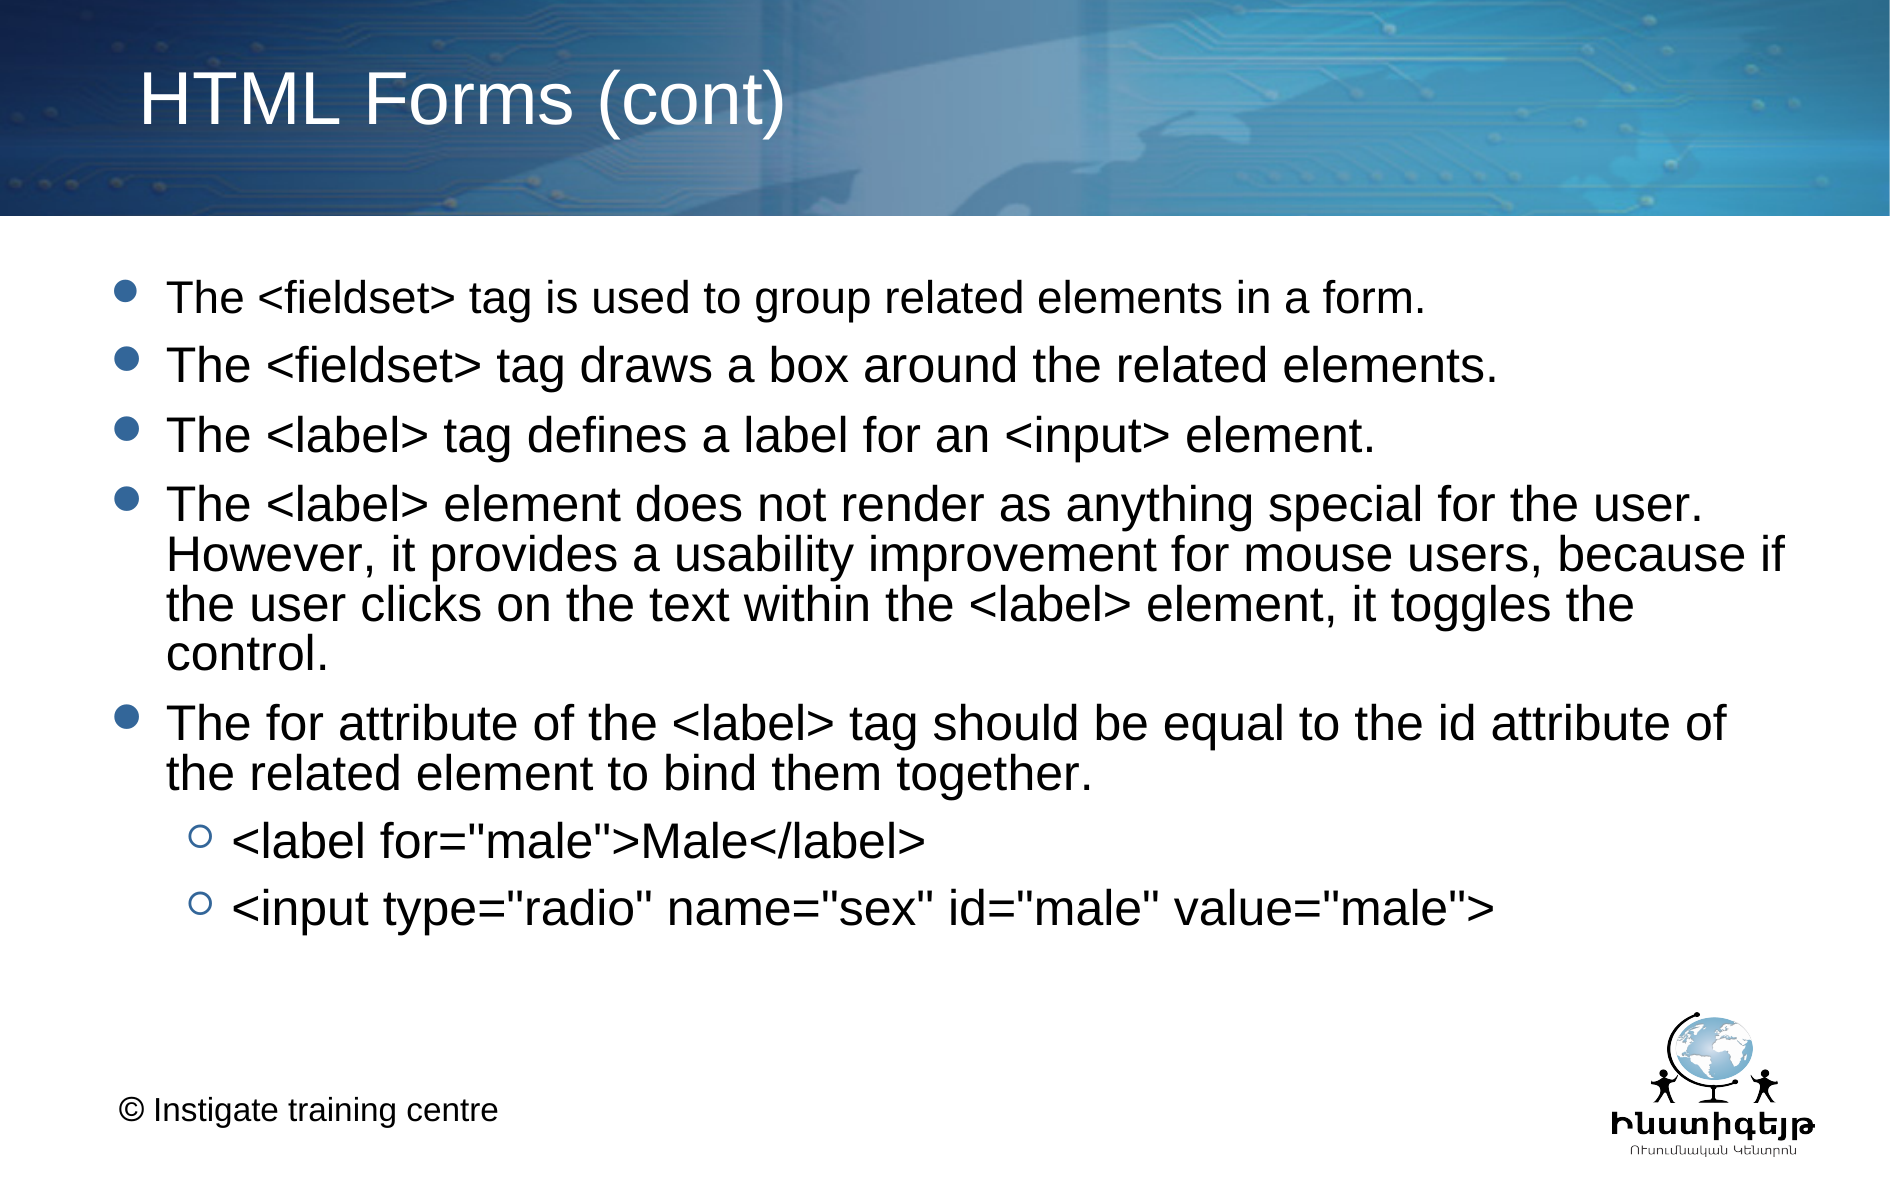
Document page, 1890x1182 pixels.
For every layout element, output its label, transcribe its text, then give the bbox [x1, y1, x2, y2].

picture [0, 0, 1890, 216]
list The <fieldset> tag is used to group related elements in a form. The <fieldset> tag draws a box around the related elements. The <label> tag defines a label for an <input> element. The <label> element does not render as anything special for the user. However, it provides a usability improvement for mouse users, because if the user clicks on the text within the <label> element, it toggles the control. The for attribute of the <label> tag should be equal to the id attribute of the related element to bind them together. <label for="male">Male</label> <input type="radio" name="sex" id="male" value="male"> [110, 276, 1801, 301]
picture [1612, 1012, 1815, 1157]
